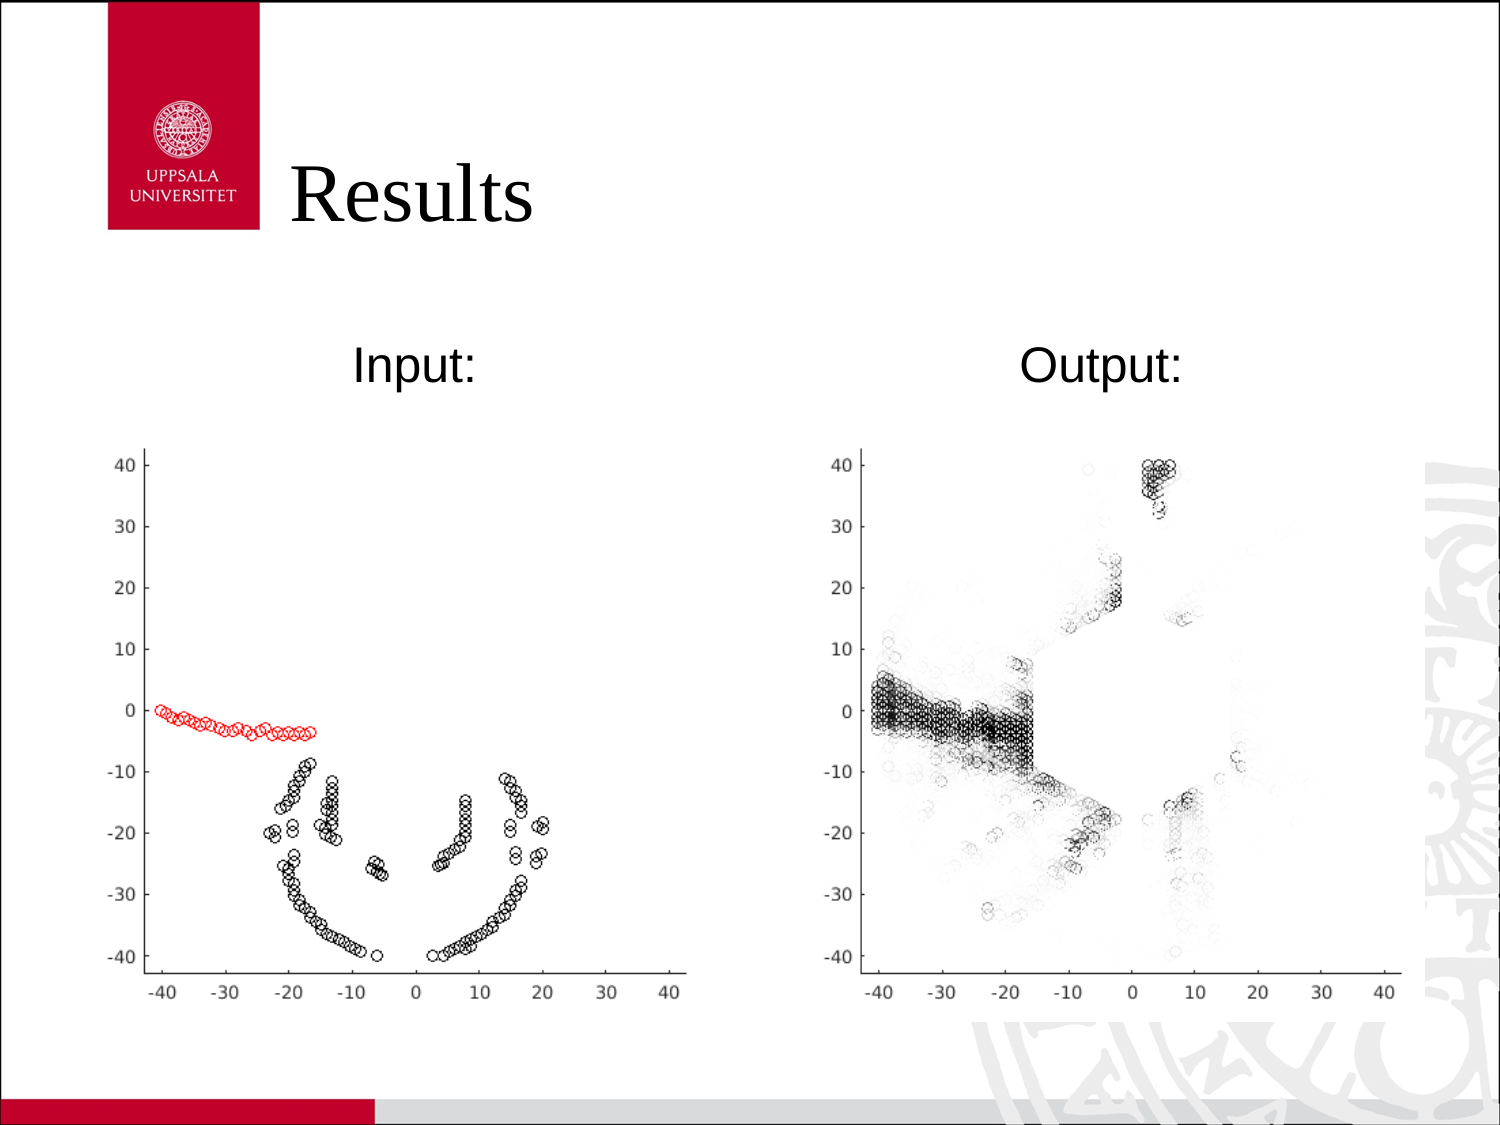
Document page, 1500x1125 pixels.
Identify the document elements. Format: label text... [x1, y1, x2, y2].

text_box Input: [337, 330, 503, 401]
title Results [289, 99, 1436, 288]
picture [0, 0, 1500, 1125]
text_box Output: [1004, 330, 1210, 401]
